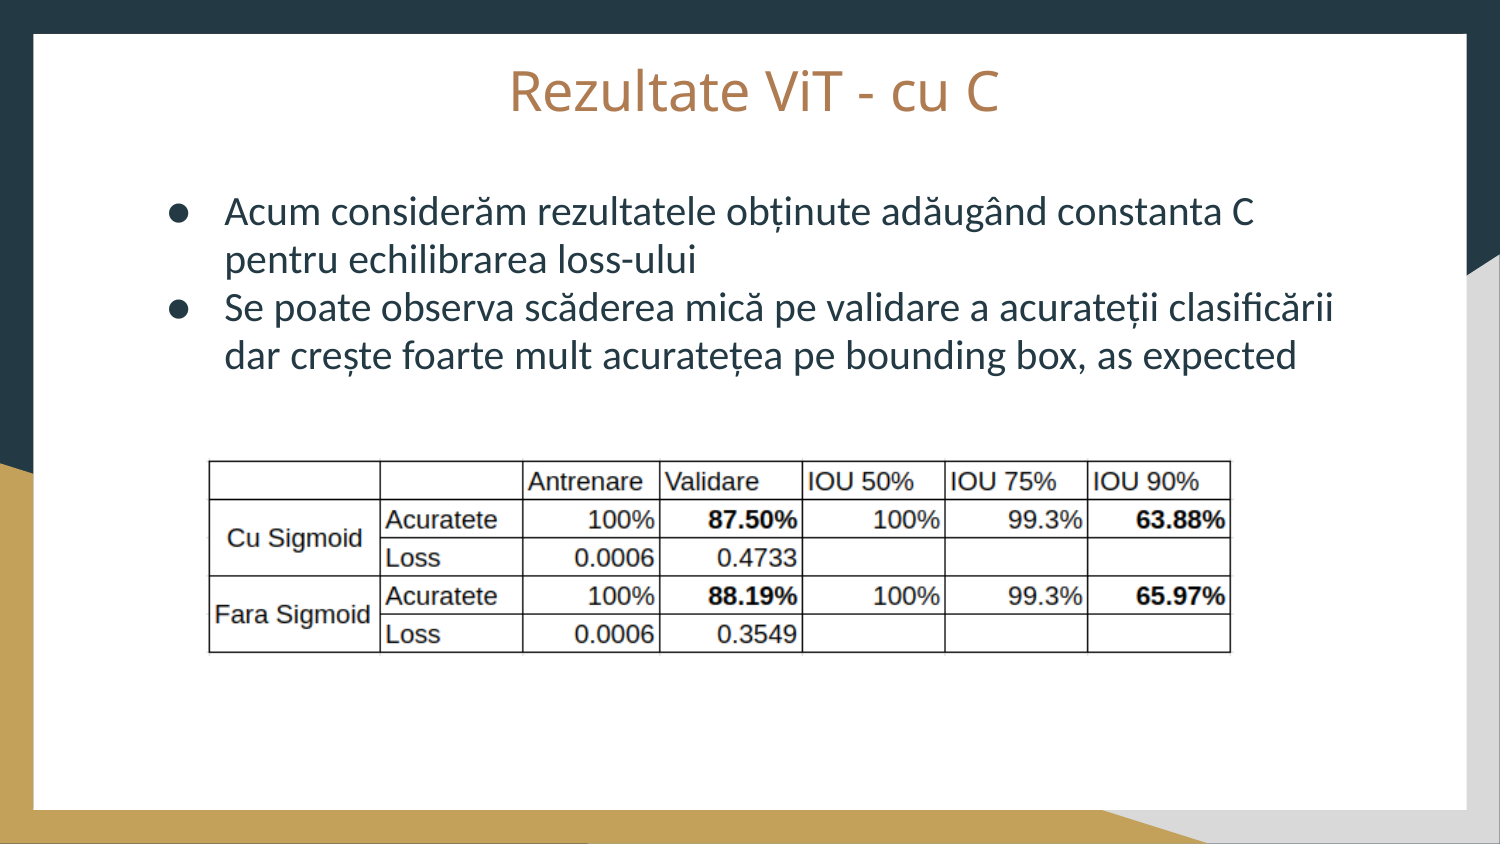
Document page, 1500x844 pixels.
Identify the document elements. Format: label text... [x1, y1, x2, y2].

title Rezultate ViT - cu C [139, 36, 1371, 143]
picture [206, 458, 1234, 656]
list Acum considerăm rezultatele obținute adăugând constanta C pentru echilibrarea loss-ului Se poate observa scăderea mică pe validare a acurateții clasificării dar crește foarte mult acuratețea pe bounding box, as expected [134, 172, 1366, 469]
